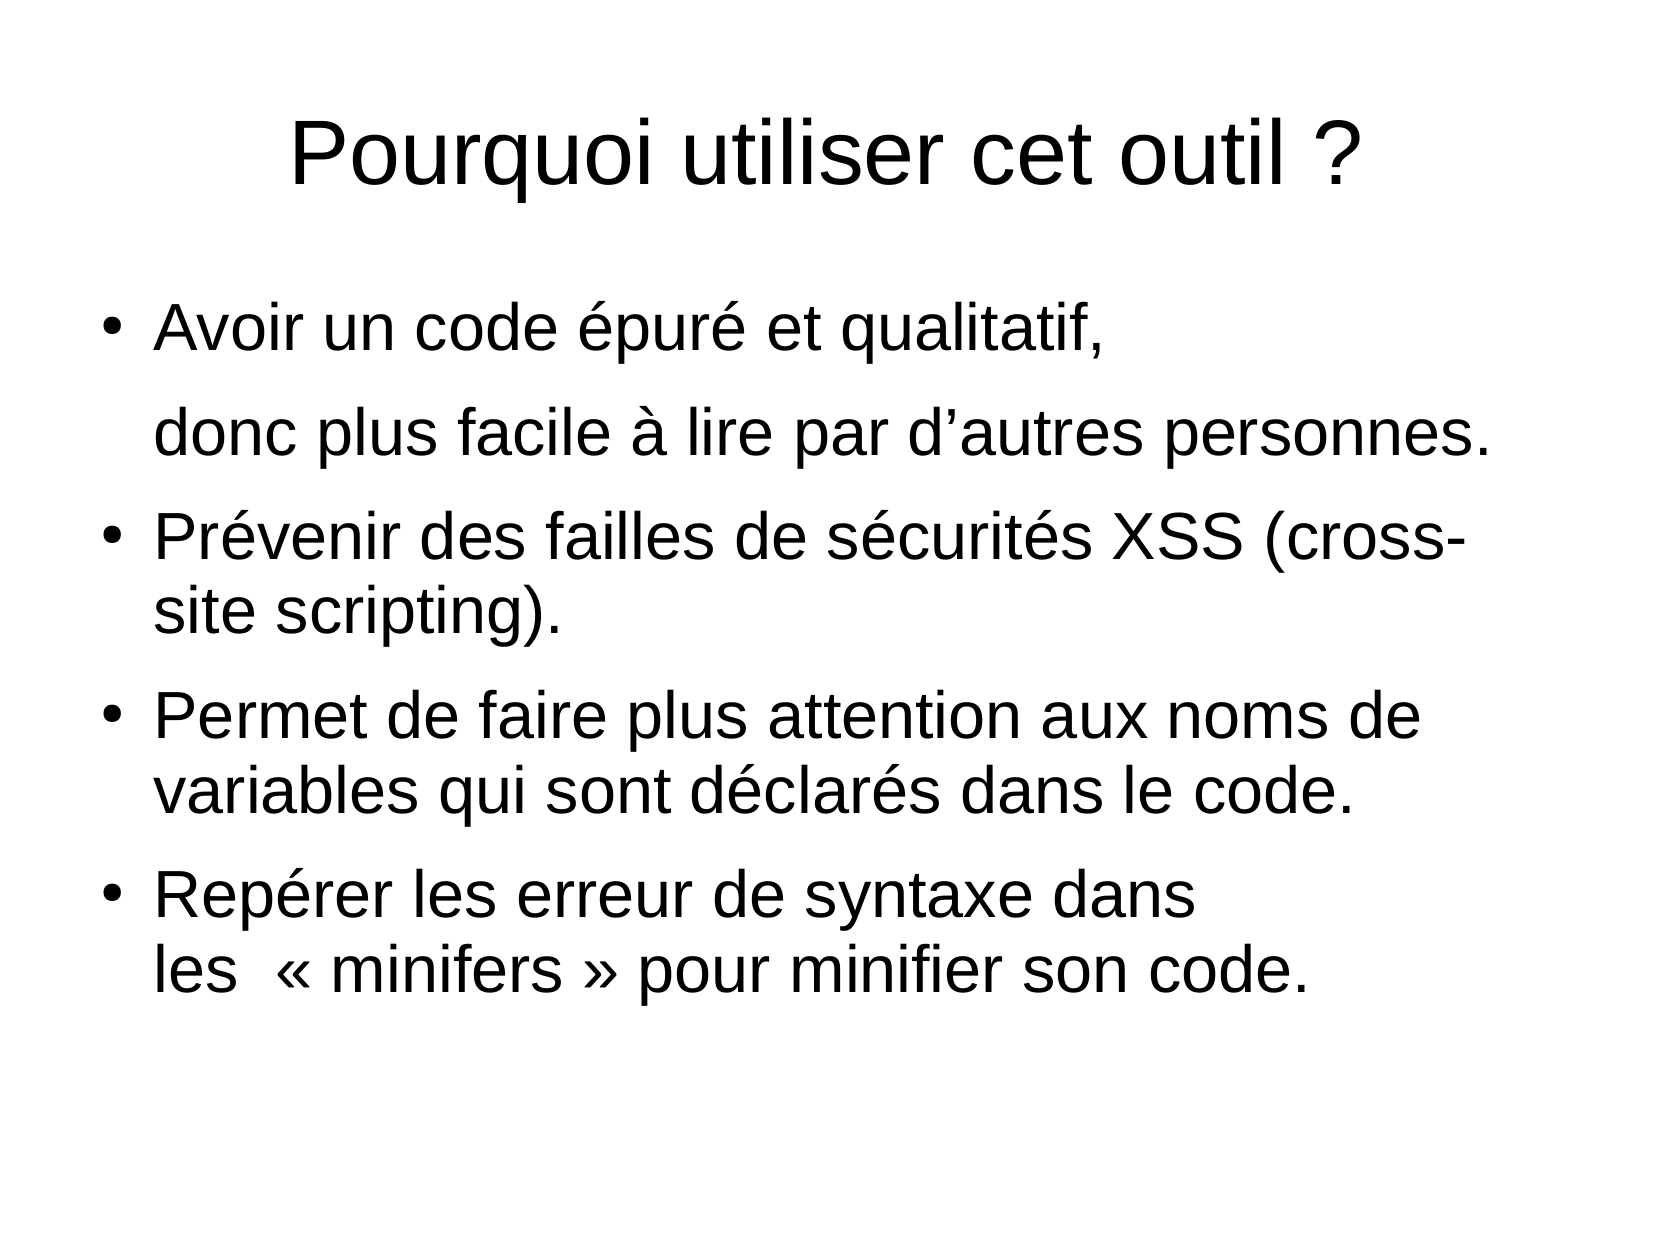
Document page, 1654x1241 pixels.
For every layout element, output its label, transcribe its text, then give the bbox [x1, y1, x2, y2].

title Pourquoi utiliser cet outil ? [82, 49, 1571, 257]
list Avoir un code épuré et qualitatif, donc plus facile à lire par d’autres personnes. Prévenir des failles de sécurités XSS (cross-site scripting). Permet de faire plus attention aux noms de variables qui sont déclarés dans le code. Repérer les erreur de syntaxe dans les « minifers » pour minifier son code. [82, 290, 1571, 1010]
